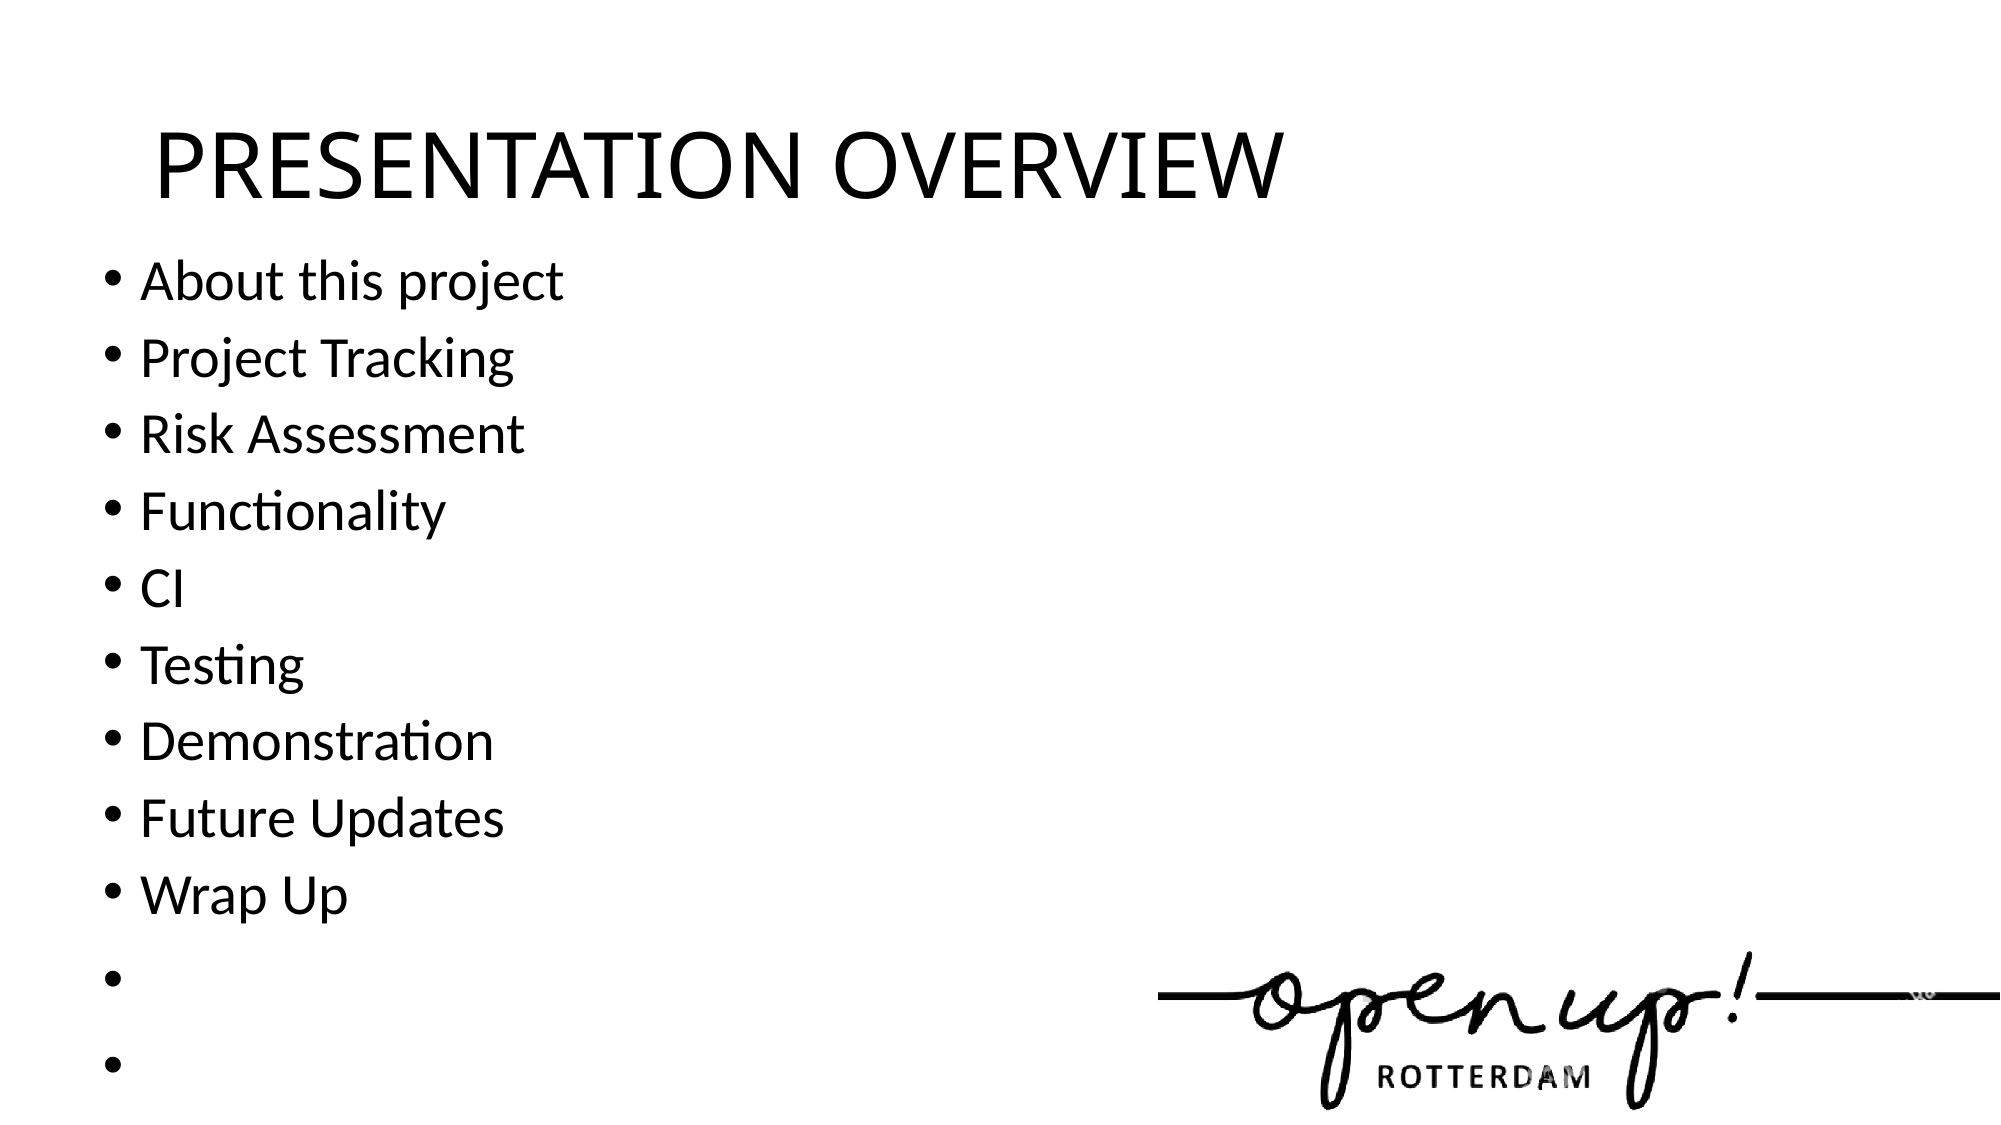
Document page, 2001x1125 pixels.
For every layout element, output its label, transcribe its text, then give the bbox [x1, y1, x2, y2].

picture [1156, 917, 2000, 1125]
list About this project Project Tracking Risk Assessment Functionality CI Testing Demonstration Future Updates Wrap Up [87, 248, 1813, 963]
title PRESENTATION OVERVIEW [137, 59, 1863, 278]
